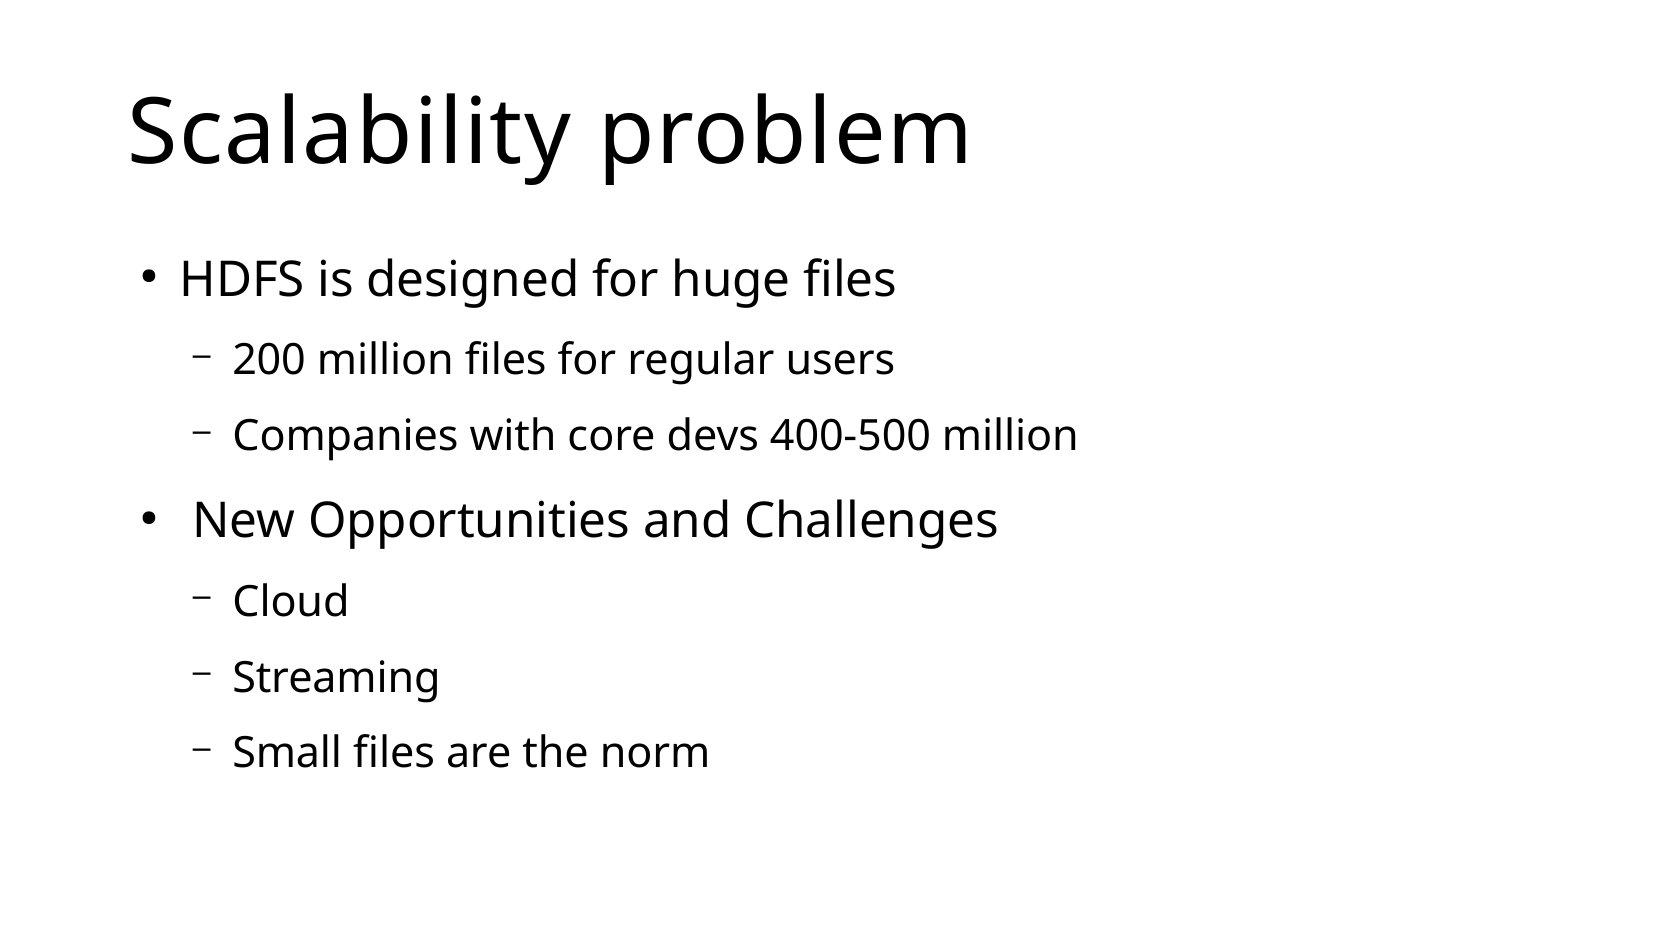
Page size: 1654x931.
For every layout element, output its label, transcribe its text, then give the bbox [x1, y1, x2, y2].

list HDFS is designed for huge files 200 million files for regular users Companies with core devs 400-500 million New Opportunities and Challenges Cloud Streaming Small files are the norm [127, 244, 1527, 784]
title Scalability problem [127, 69, 1654, 187]
